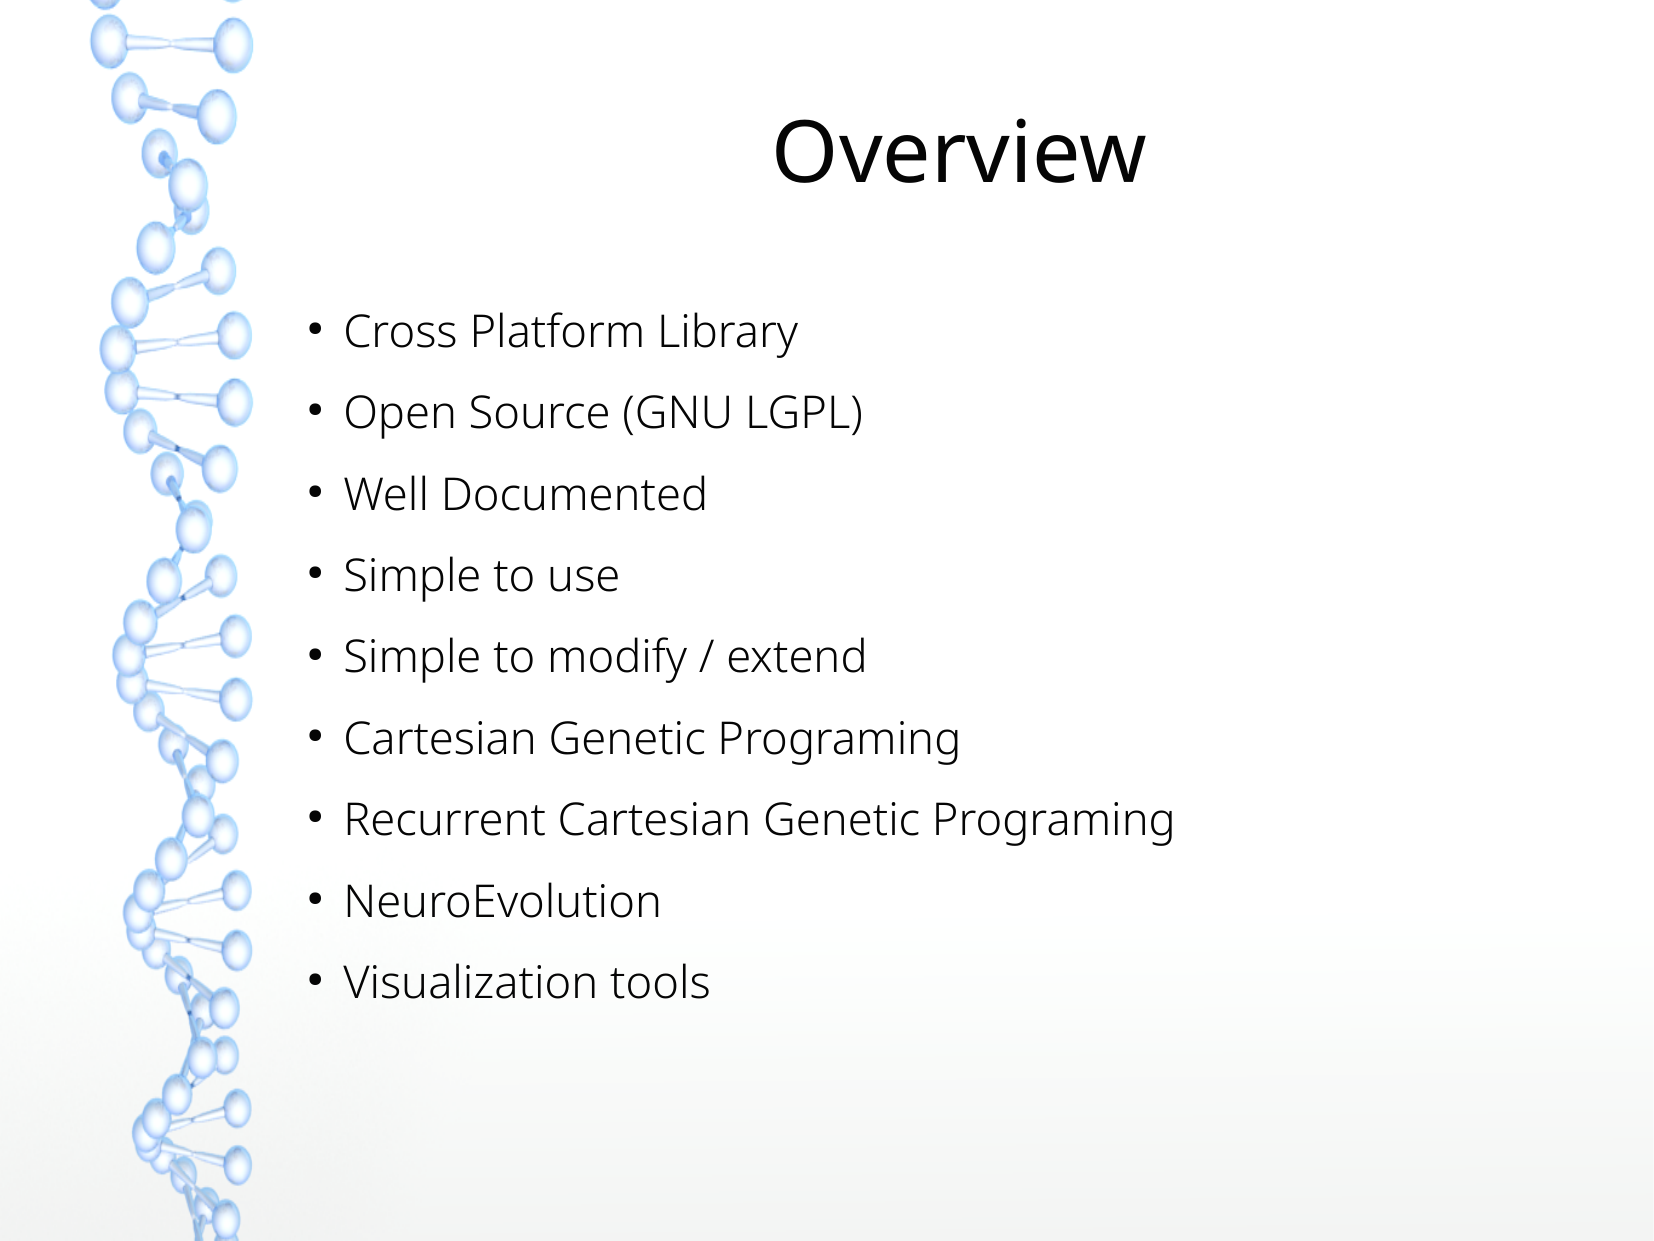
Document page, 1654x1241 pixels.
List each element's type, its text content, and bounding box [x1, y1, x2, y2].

picture [0, 0, 1654, 1241]
title Overview [295, 47, 1624, 252]
list Cross Platform Library Open Source (GNU LGPL) Well Documented Simple to use Simple to modify / extend Cartesian Genetic Programing Recurrent Cartesian Genetic Programing NeuroEvolution Visualization tools [295, 299, 1624, 1019]
